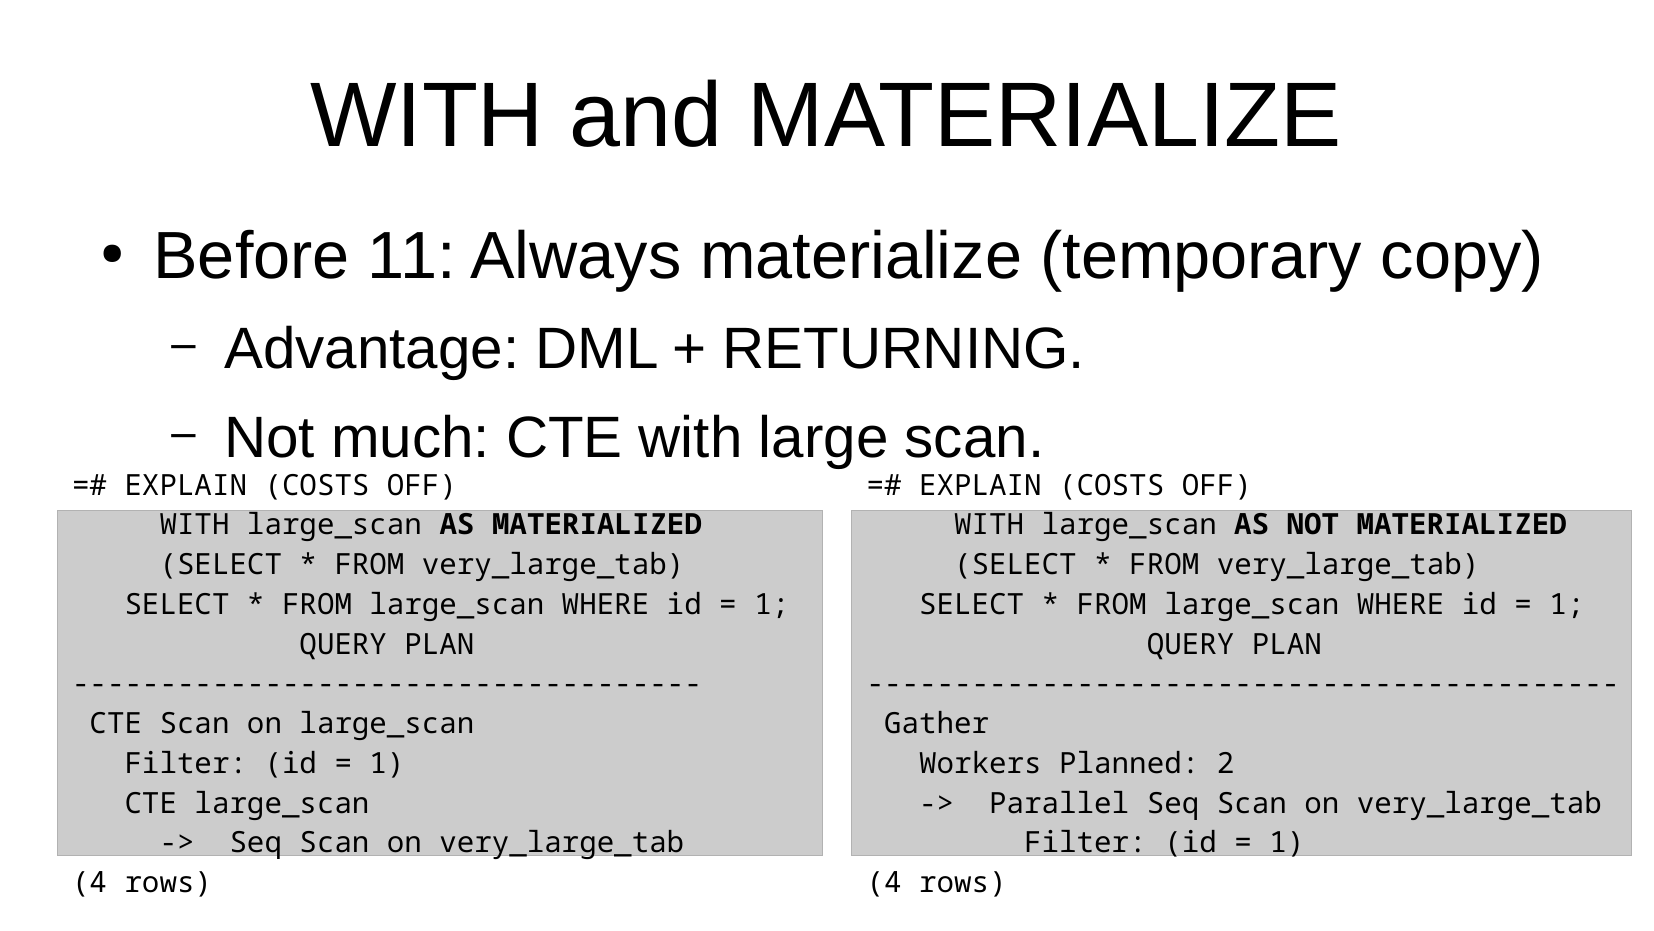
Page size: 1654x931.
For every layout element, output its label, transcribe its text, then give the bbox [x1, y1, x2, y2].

list Before 11: Always materialize (temporary copy) Advantage: DML + RETURNING. Not much: CTE with large scan. [82, 217, 1571, 496]
title WITH and MATERIALIZE [82, 37, 1571, 193]
text_box =# EXPLAIN (COSTS OFF) WITH large_scan AS MATERIALIZED (SELECT * FROM very_large_tab) SELECT * FROM large_scan WHERE id = 1; QUERY PLAN ------------------------------------ CTE Scan on large_scan Filter: (id = 1) CTE large_scan -> Seq Scan on very_large_tab (4 rows) [57, 510, 823, 856]
text_box =# EXPLAIN (COSTS OFF) WITH large_scan AS NOT MATERIALIZED (SELECT * FROM very_large_tab) SELECT * FROM large_scan WHERE id = 1; QUERY PLAN ------------------------------------------- Gather Workers Planned: 2 -> Parallel Seq Scan on very_large_tab Filter: (id = 1) (4 rows) [851, 510, 1632, 856]
